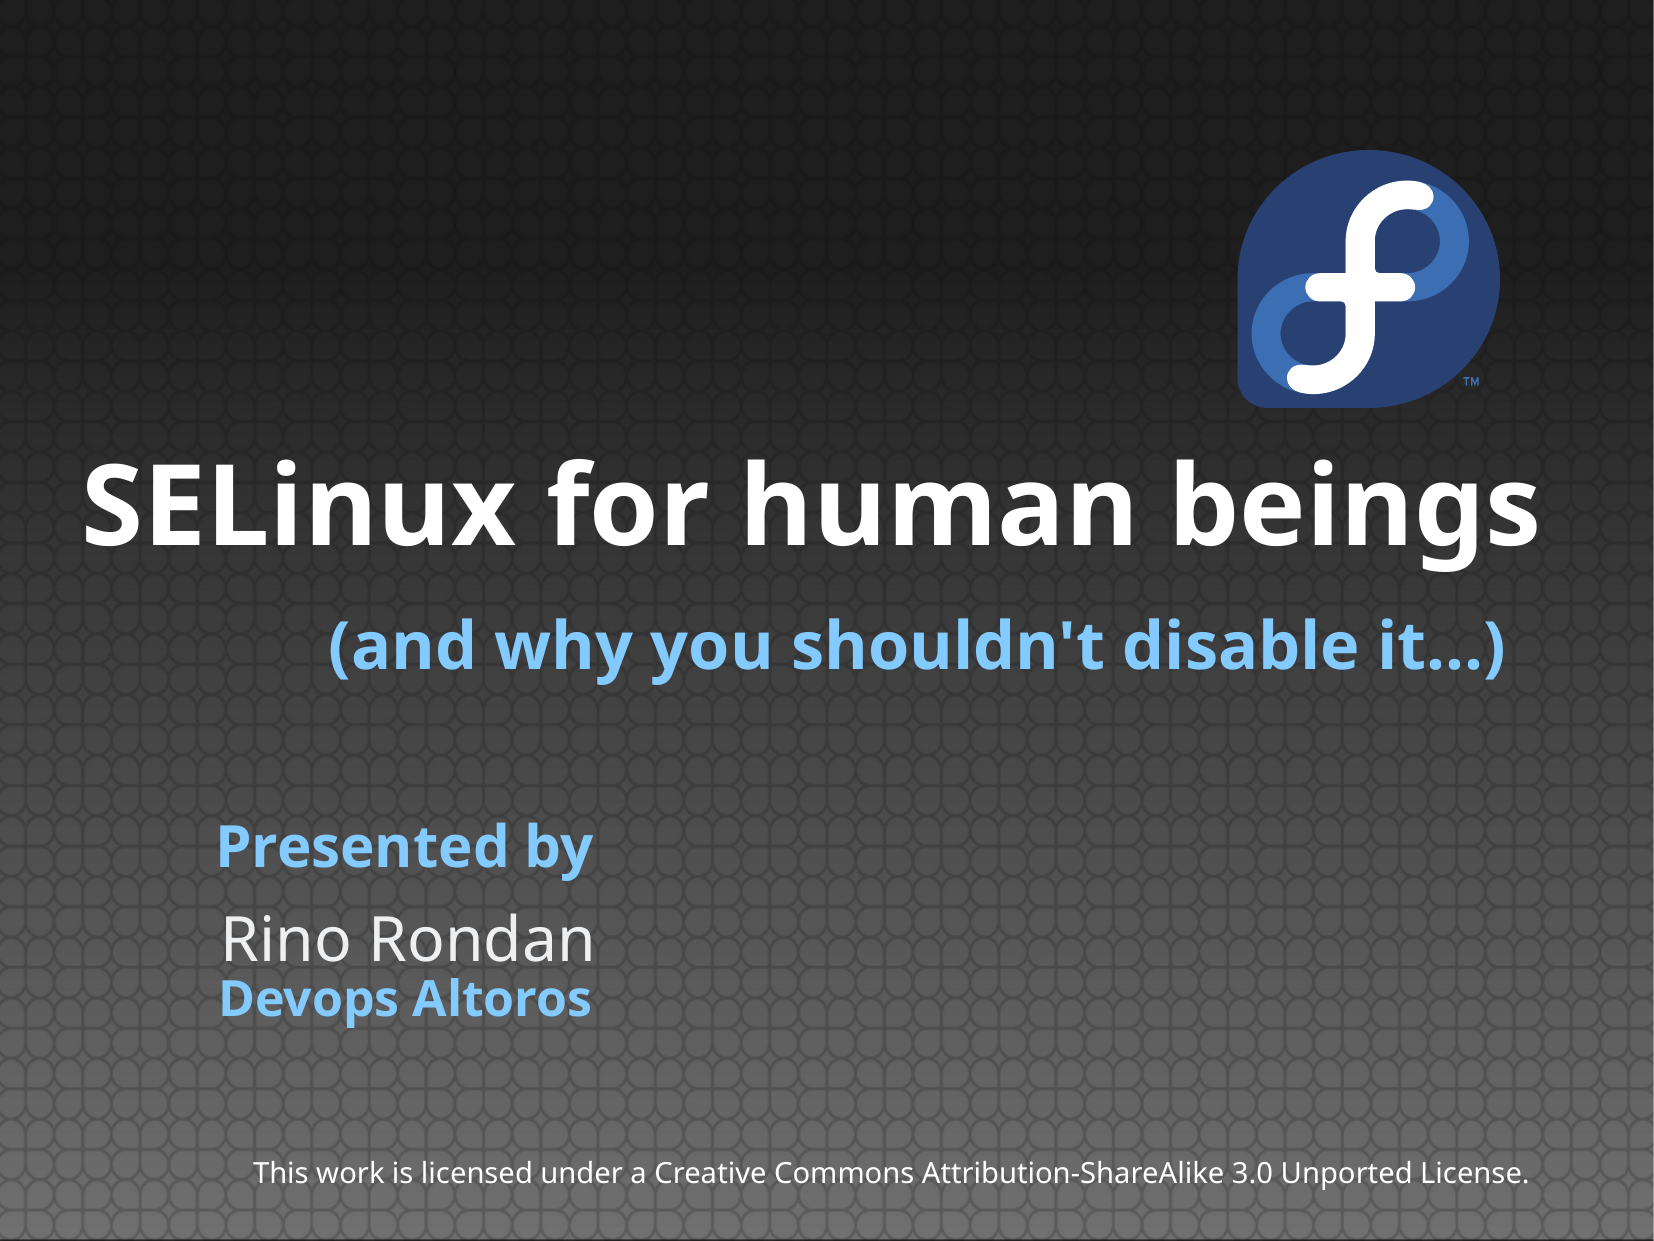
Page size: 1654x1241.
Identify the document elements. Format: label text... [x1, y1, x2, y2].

text_box Presented by [204, 797, 606, 886]
text_box This work is licensed under a Creative Commons Attribution-ShareAlike 3.0 Unported License. [142, 1144, 1546, 1215]
subtitle (and why you shouldn't disable it...) [130, 620, 1508, 696]
text_box SELinux for human beings [93, 417, 1531, 620]
text_box Rino Rondan [206, 887, 1548, 997]
picture [0, 0, 1654, 1241]
text_box Devops Altoros [203, 955, 1265, 1096]
